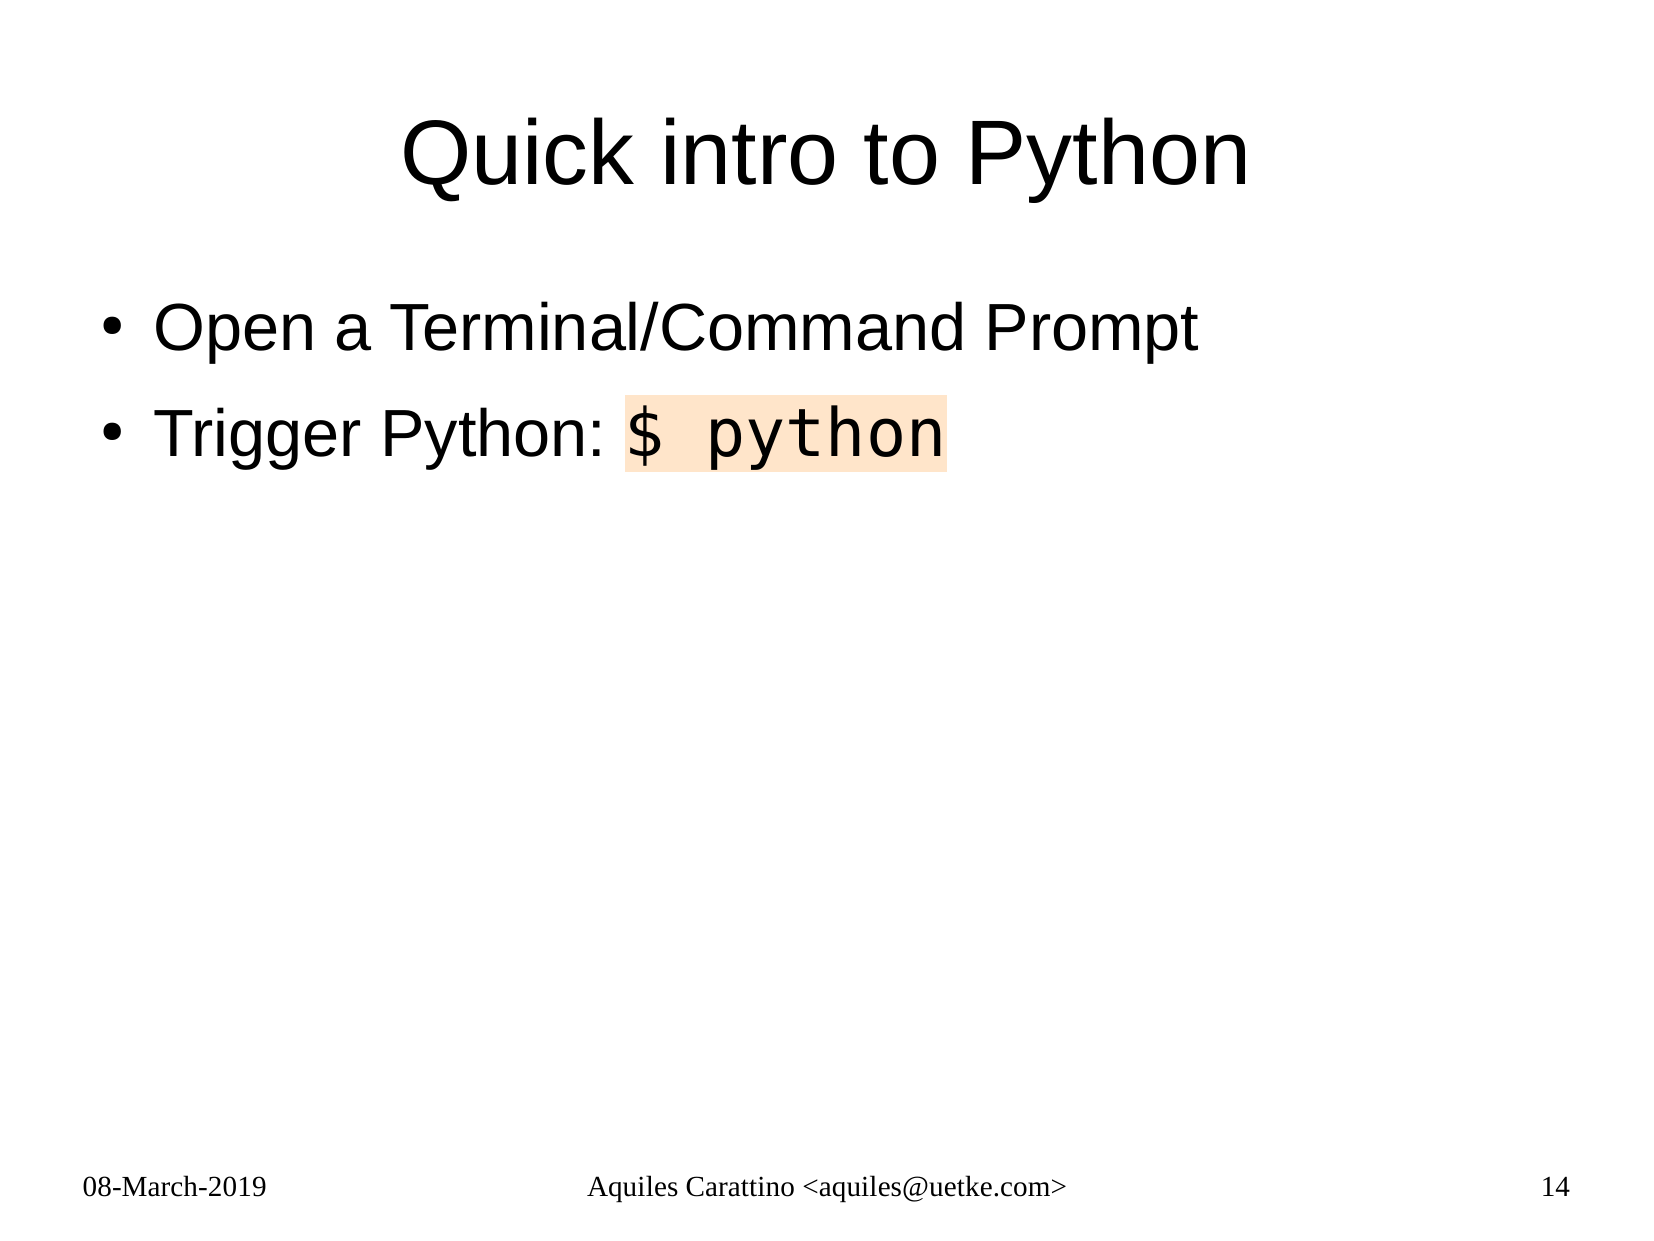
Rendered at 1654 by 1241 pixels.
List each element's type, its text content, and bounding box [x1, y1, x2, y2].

list Open a Terminal/Command Prompt Trigger Python: $ python [82, 290, 1571, 1010]
title Quick intro to Python [82, 49, 1571, 257]
